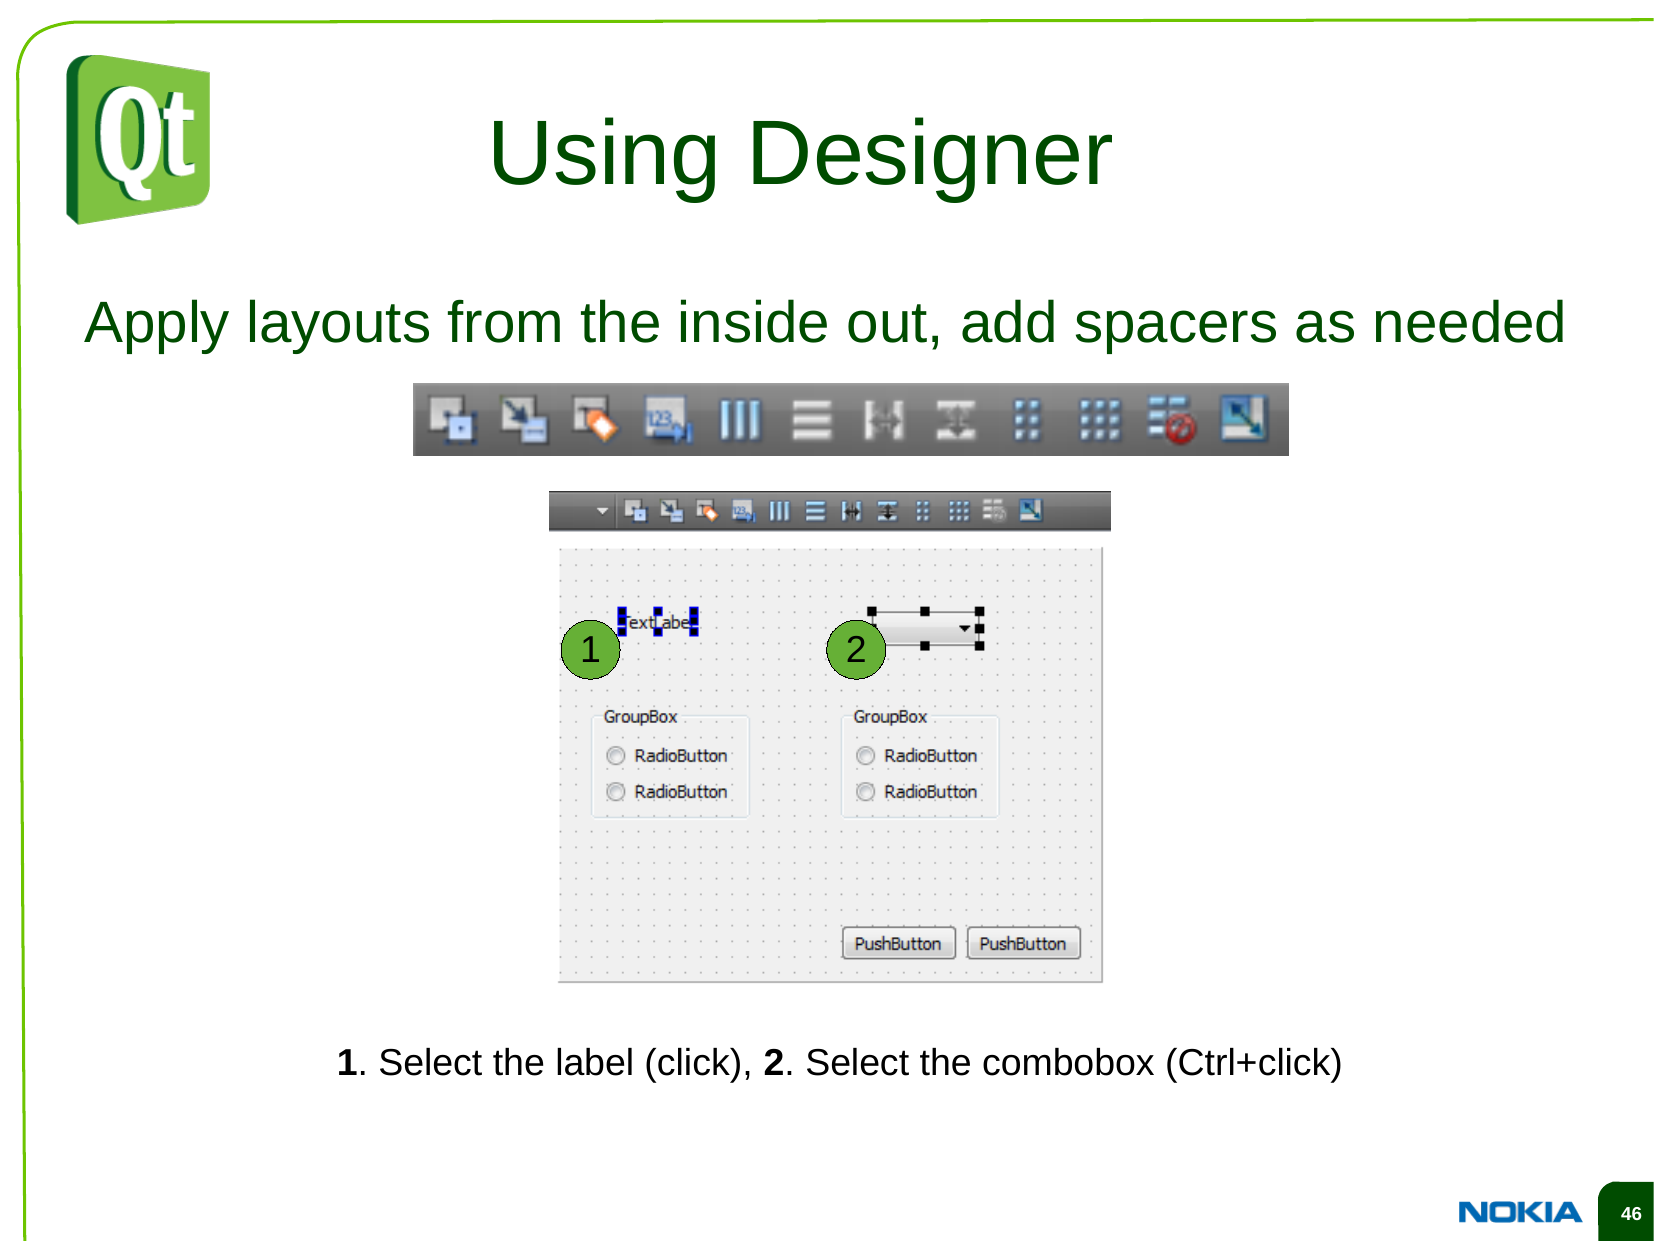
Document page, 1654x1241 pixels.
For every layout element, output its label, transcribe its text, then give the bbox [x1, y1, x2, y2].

title Using Designer [263, 49, 1339, 257]
picture [66, 55, 210, 225]
picture [549, 491, 1111, 991]
text_box 1 [561, 620, 621, 680]
picture [1459, 1201, 1583, 1223]
text_box 1. Select the label (click), 2. Select the combobox (Ctrl+click) [322, 1034, 1359, 1092]
text_box 2 [826, 620, 886, 680]
list Apply layouts from the inside out, add spacers as needed [82, 290, 1571, 1094]
picture [413, 383, 1289, 456]
